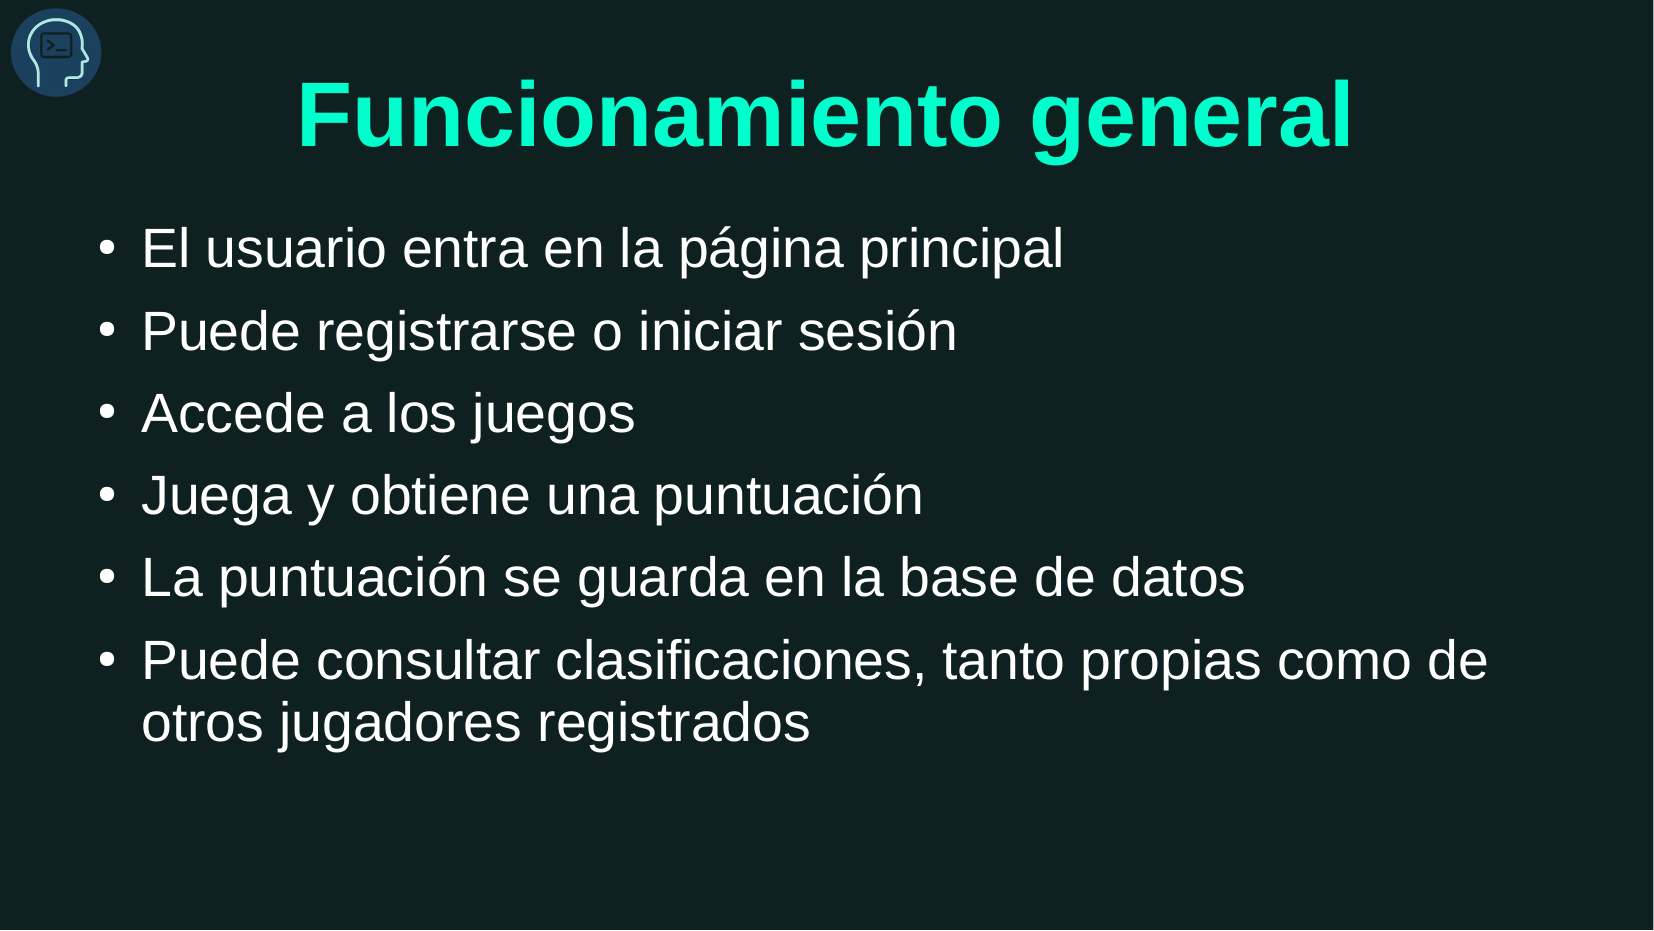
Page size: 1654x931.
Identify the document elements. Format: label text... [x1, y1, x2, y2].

title Funcionamiento general [82, 37, 1571, 193]
picture [0, 0, 130, 130]
list El usuario entra en la página principal Puede registrarse o iniciar sesión Accede a los juegos Juega y obtiene una puntuación La puntuación se guarda en la base de datos Puede consultar clasificaciones, tanto propias como de otros jugadores registrados [82, 217, 1571, 758]
